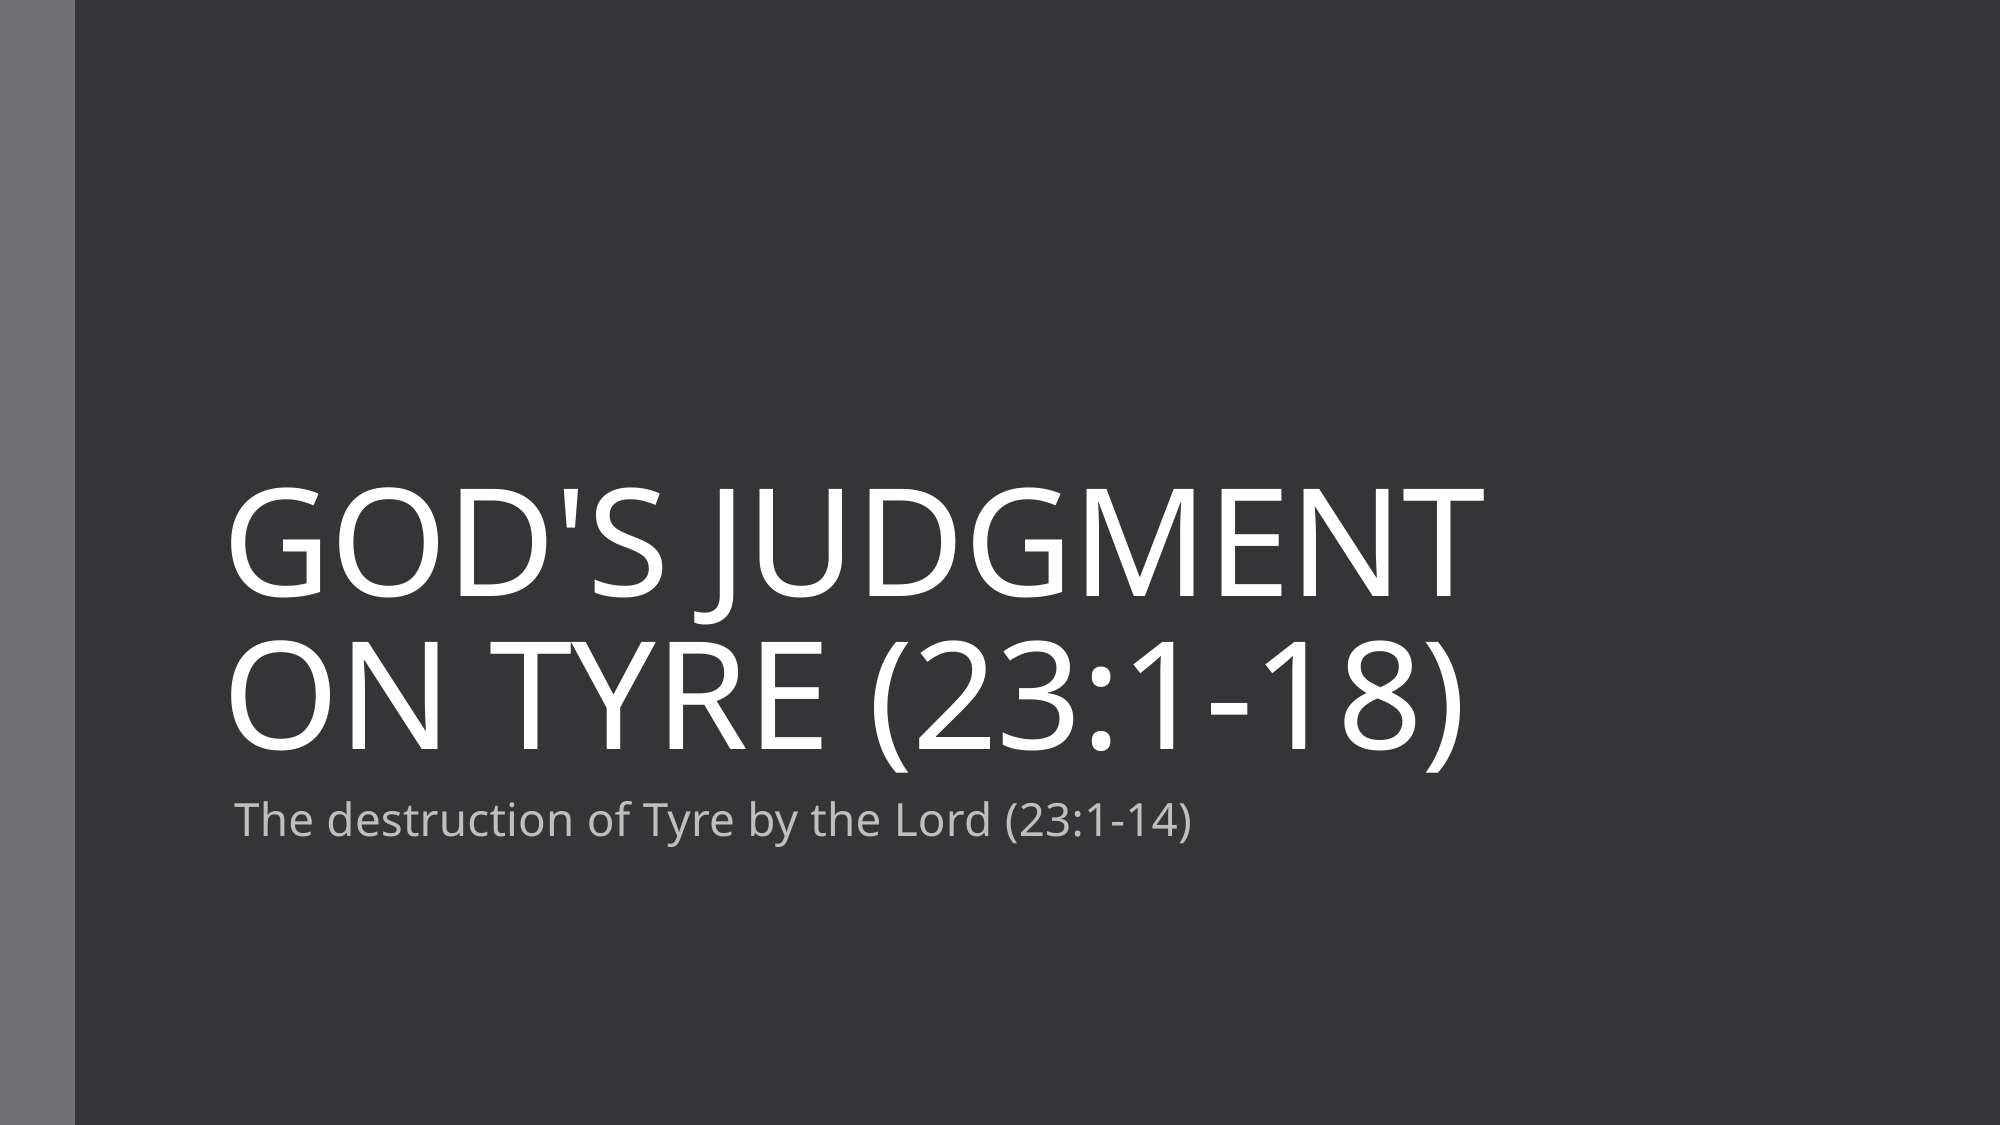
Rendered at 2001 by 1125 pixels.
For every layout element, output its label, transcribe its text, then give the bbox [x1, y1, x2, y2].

subtitle The destruction of Tyre by the Lord (23:1-14) [206, 787, 1752, 1066]
title GOD'S JUDGMENT ON TYRE (23:1-18) [206, 124, 1752, 787]
